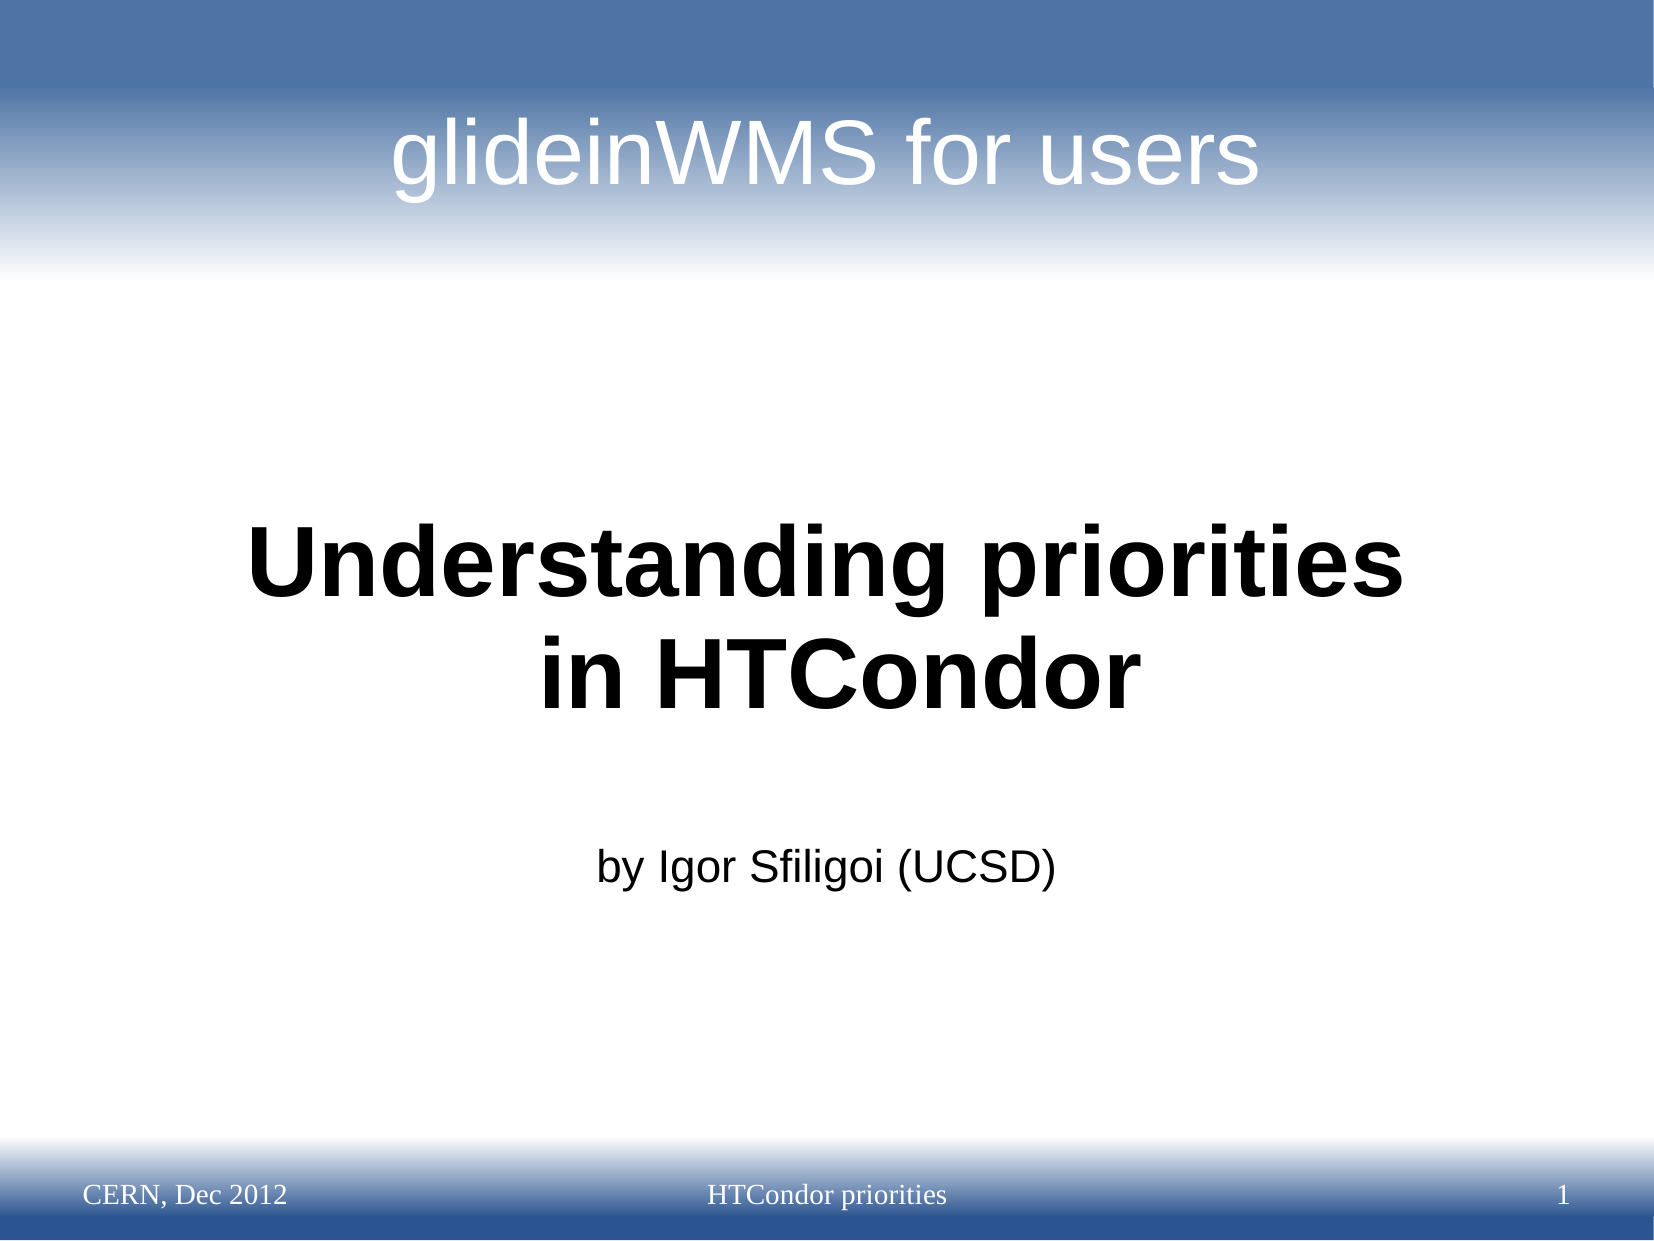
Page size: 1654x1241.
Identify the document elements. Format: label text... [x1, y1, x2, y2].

subtitle Understanding priorities in HTCondor by Igor Sfiligoi (UCSD) [82, 297, 1571, 1102]
title glideinWMS for users [82, 56, 1571, 250]
